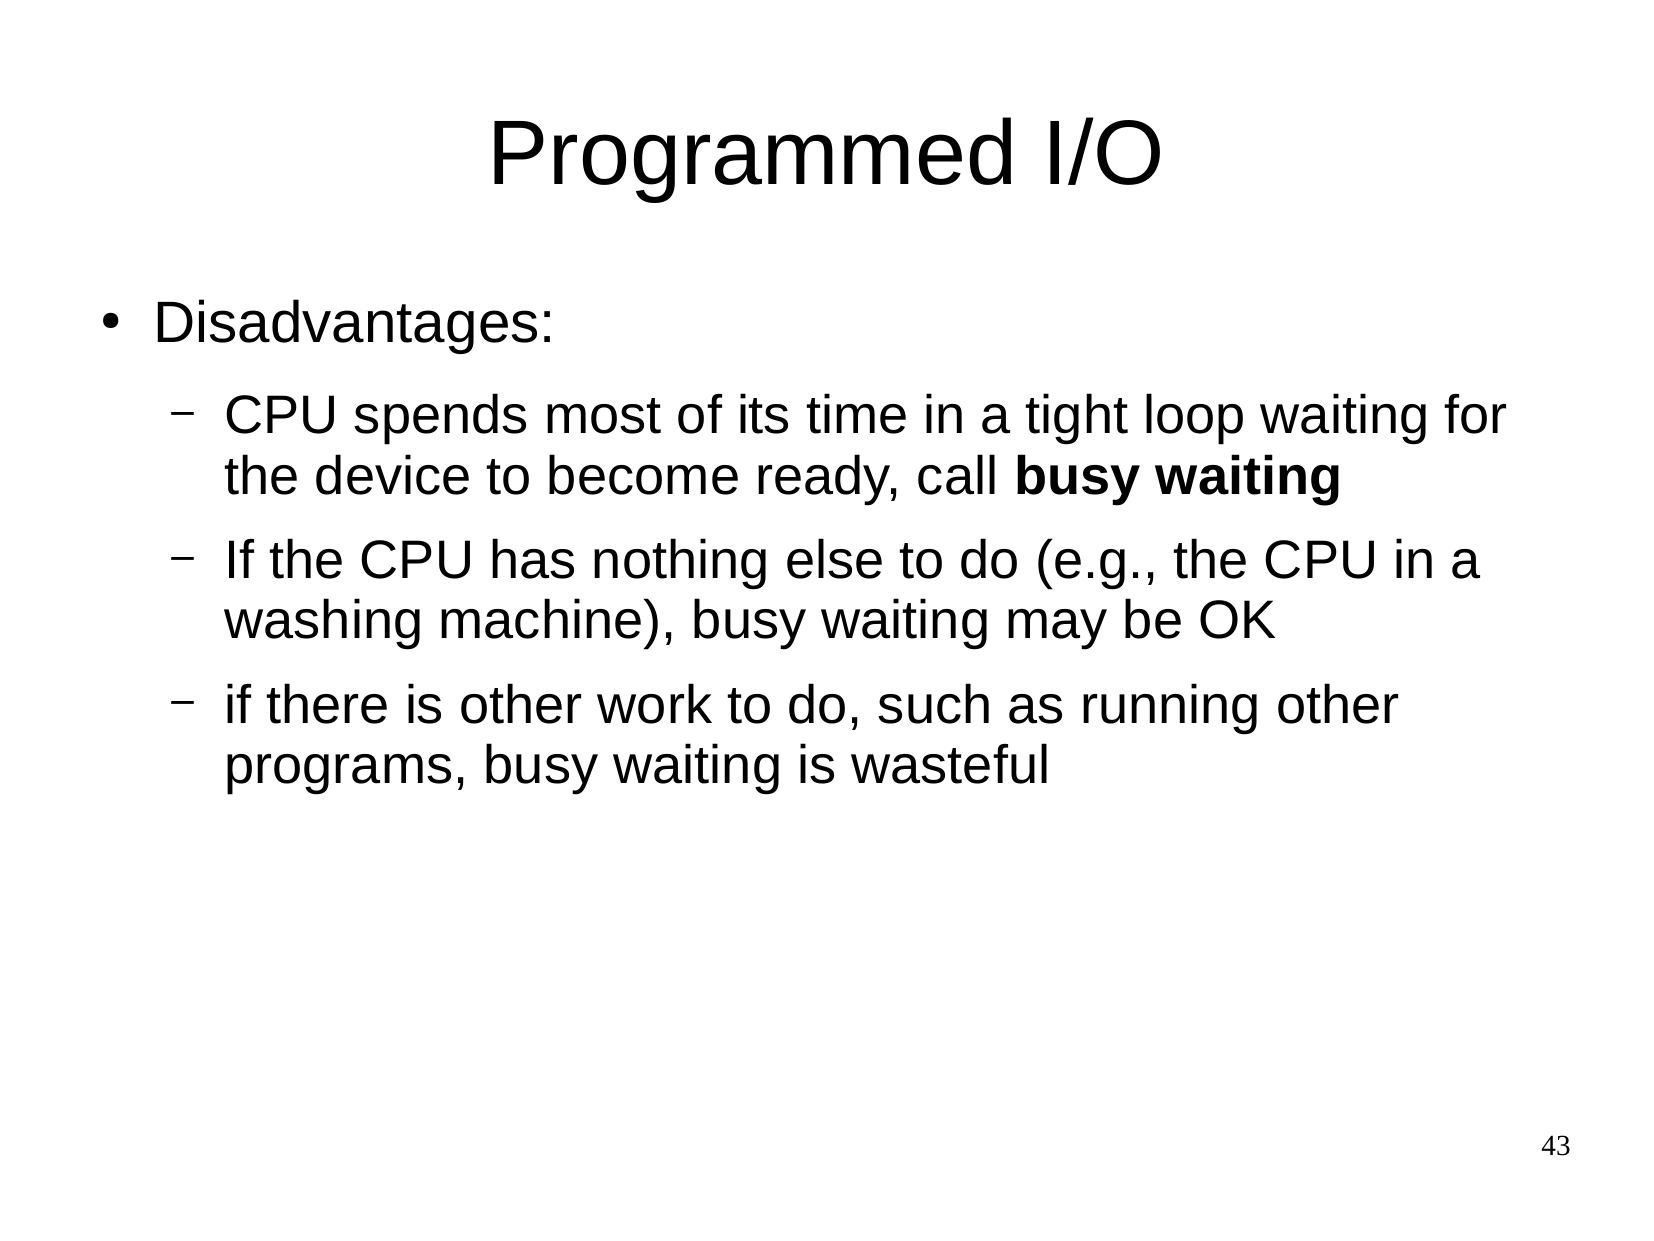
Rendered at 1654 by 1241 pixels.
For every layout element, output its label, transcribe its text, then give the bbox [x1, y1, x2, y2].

list Disadvantages: CPU spends most of its time in a tight loop waiting for the device to become ready, call busy waiting If the CPU has nothing else to do (e.g., the CPU in a washing machine), busy waiting may be OK if there is other work to do, such as running other programs, busy waiting is wasteful [82, 290, 1538, 1010]
title Programmed I/O [82, 49, 1571, 257]
